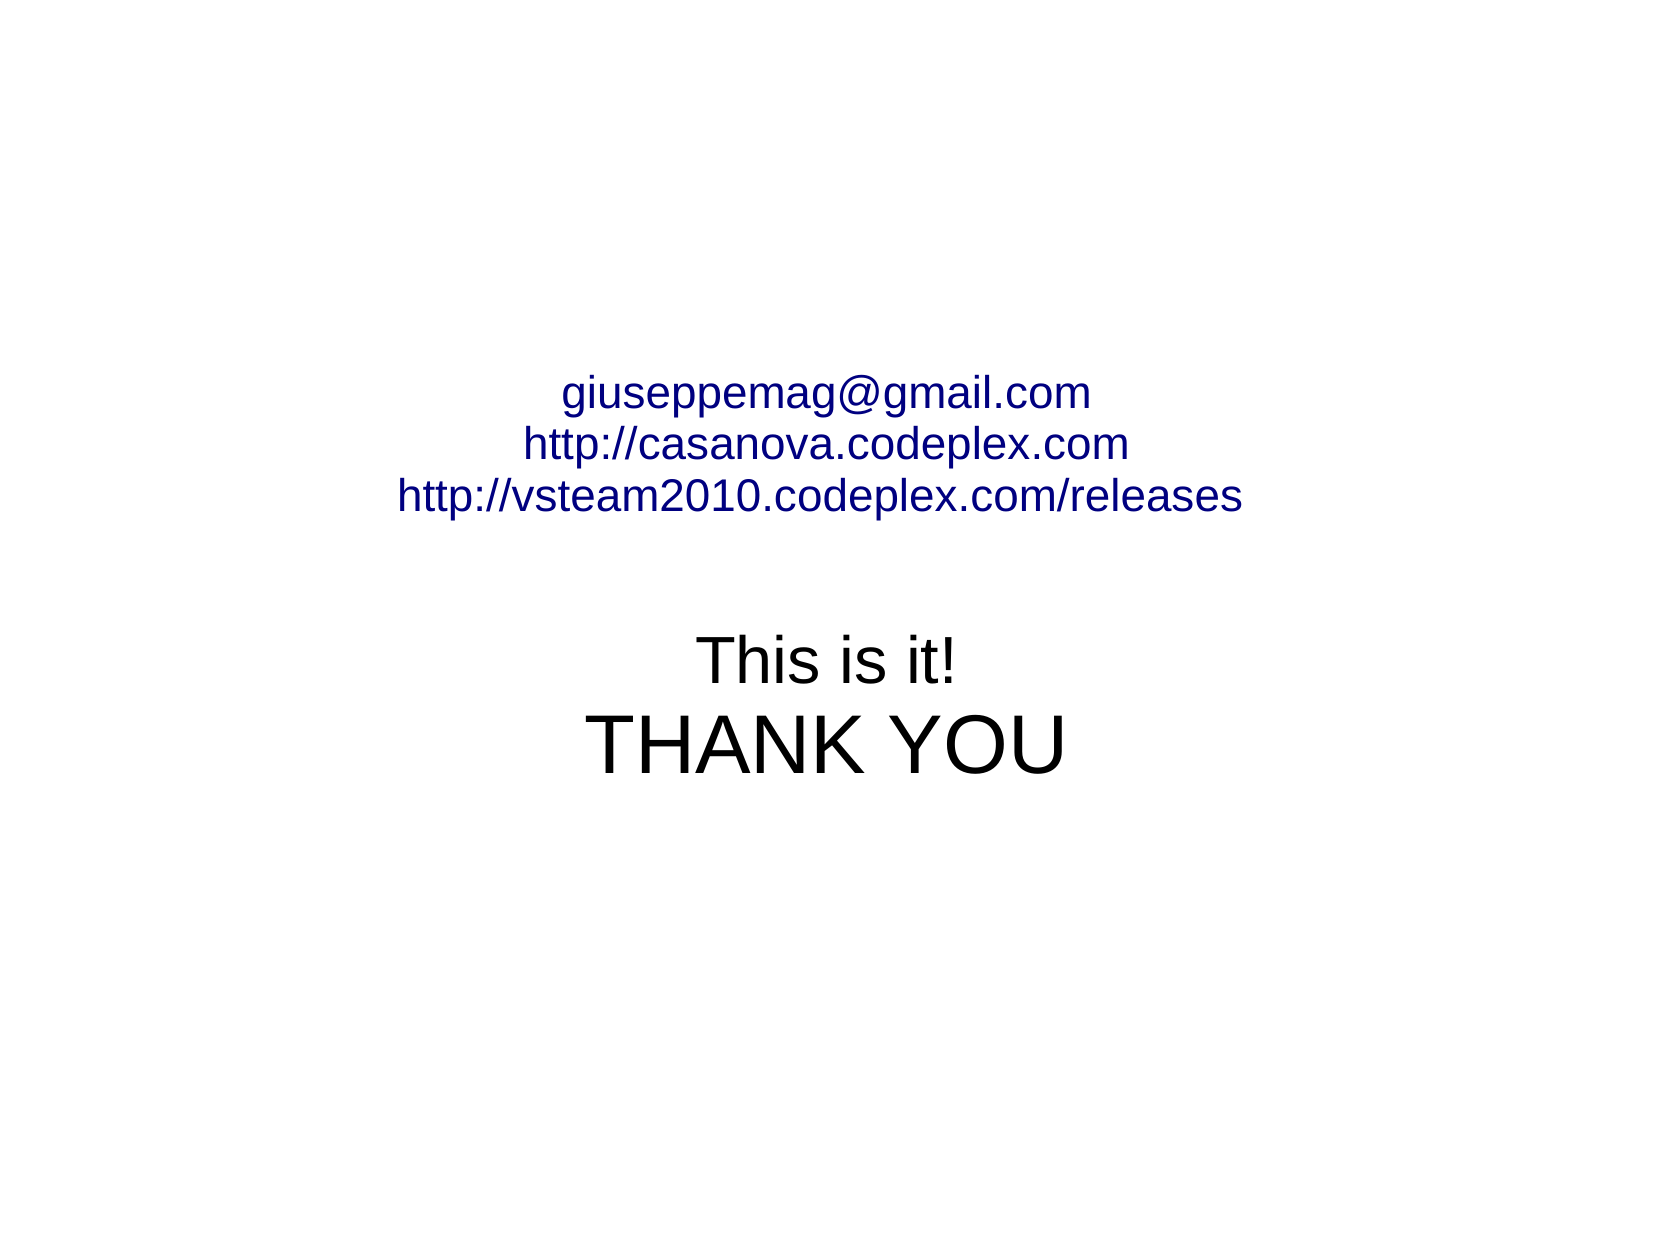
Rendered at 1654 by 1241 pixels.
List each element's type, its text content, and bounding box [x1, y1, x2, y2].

subtitle giuseppemag@gmail.com http://casanova.codeplex.com http://vsteam2010.codeplex.com/releases This is it! THANK YOU [82, 49, 1571, 1109]
